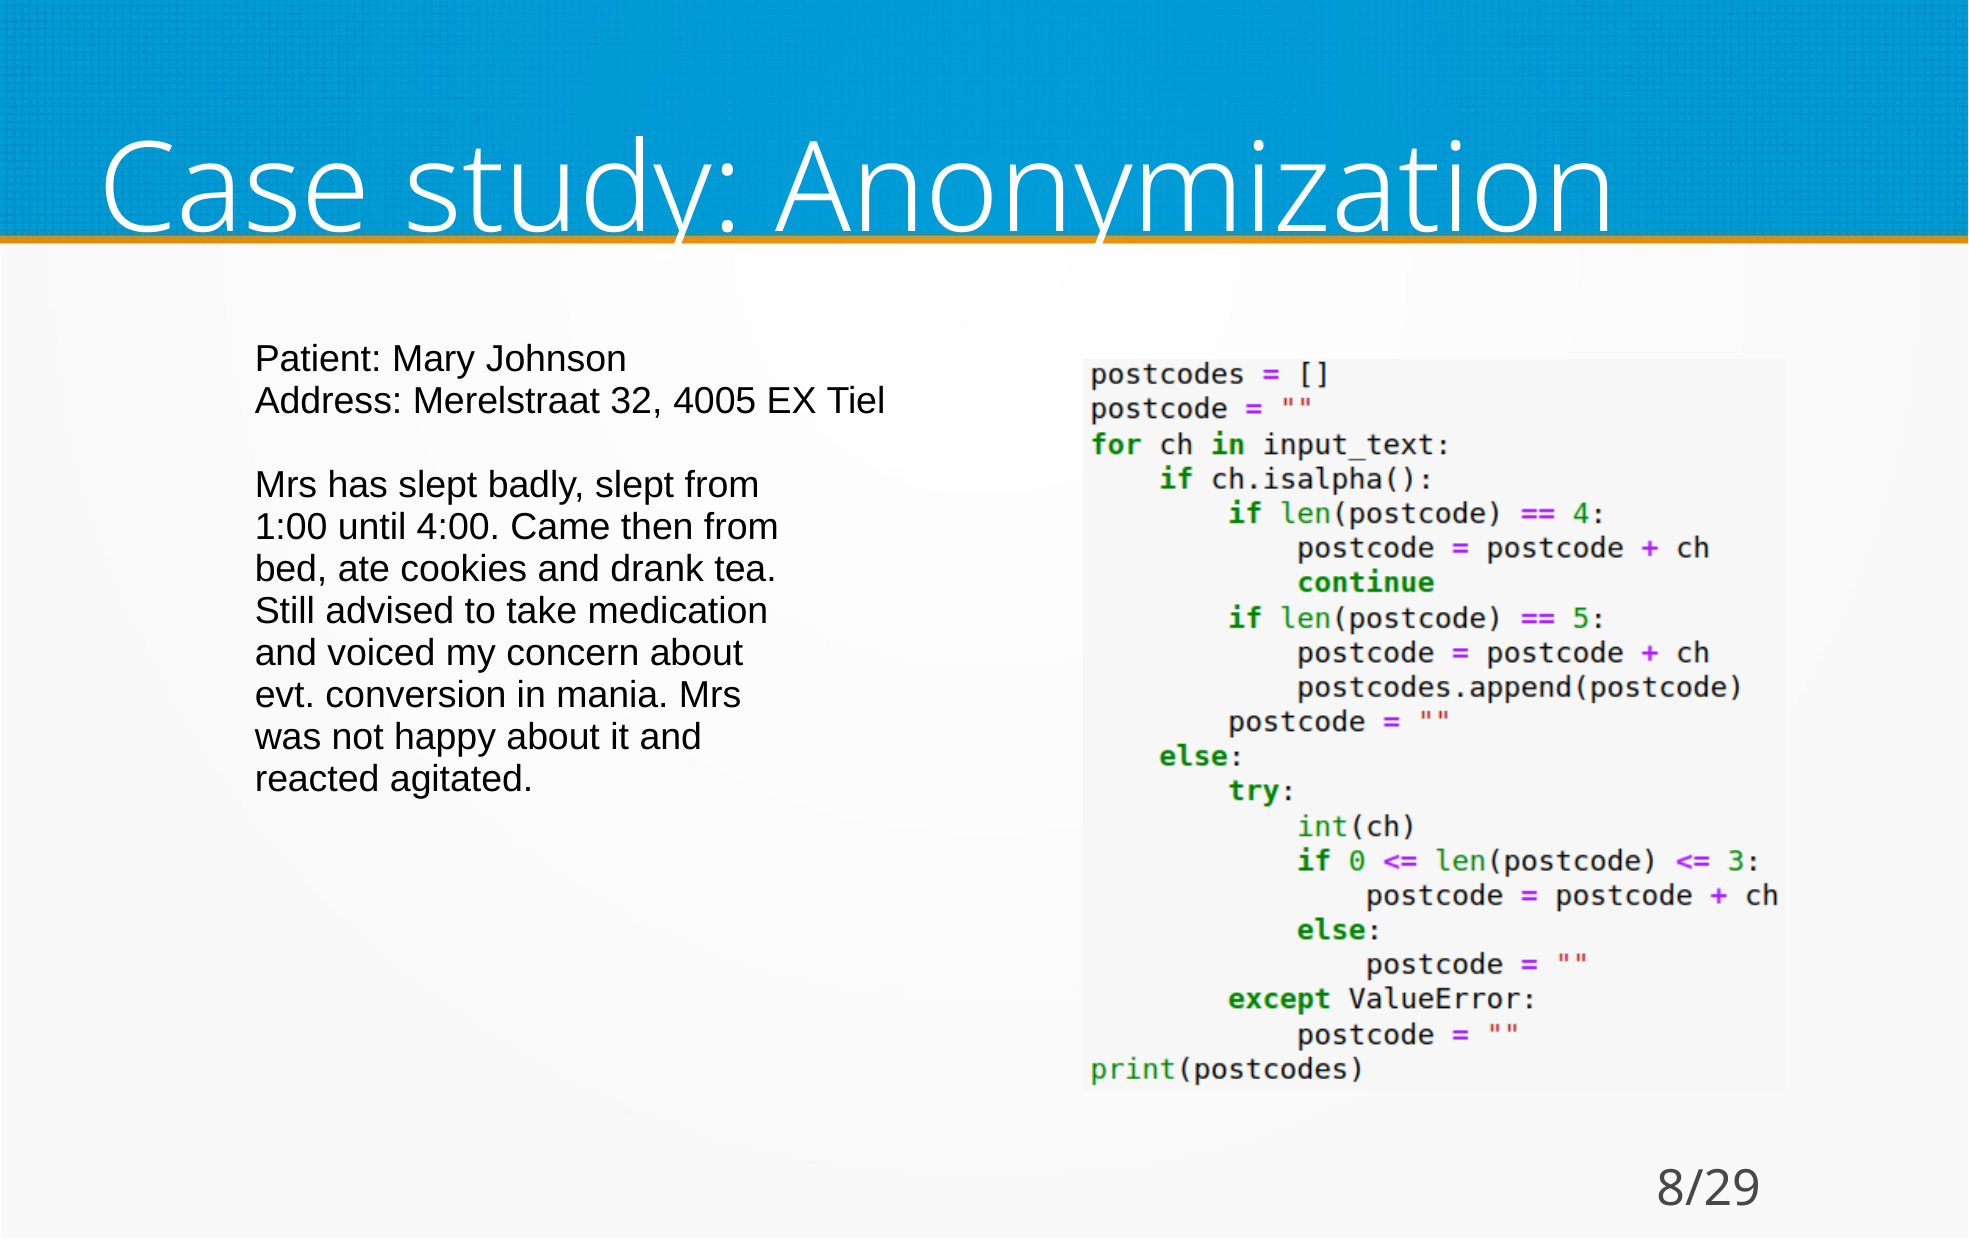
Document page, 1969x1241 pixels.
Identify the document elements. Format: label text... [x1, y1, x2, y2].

title Case study: Anonymization [98, 49, 1870, 257]
picture [0, 233, 1969, 1241]
text_box Patient: Mary Johnson Address: Merelstraat 32, 4005 EX Tiel Mrs has slept badly, slept from 1:00 until 4:00. Came then from bed, ate cookies and drank tea. Still advised to take medication and voiced my concern about evt. conversion in mania. Mrs was not happy about it and reacted agitated. [240, 330, 991, 807]
